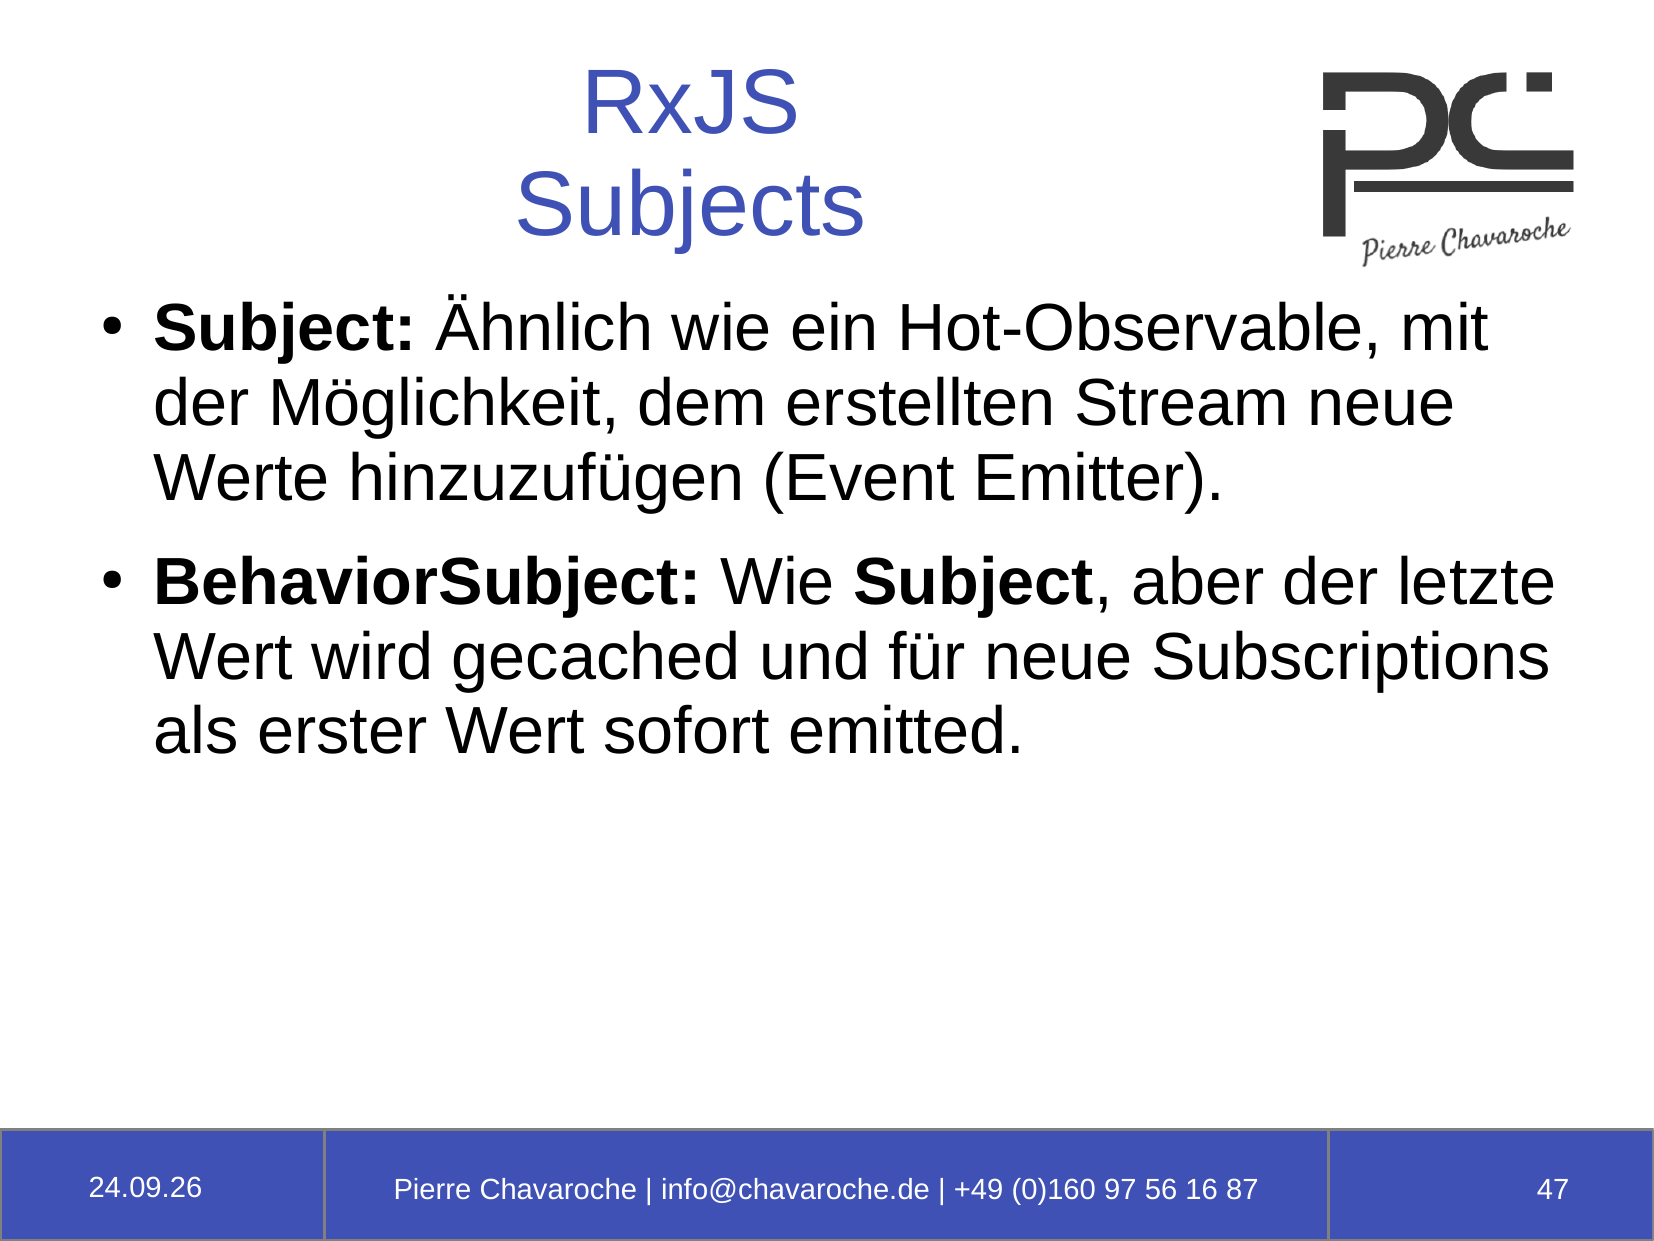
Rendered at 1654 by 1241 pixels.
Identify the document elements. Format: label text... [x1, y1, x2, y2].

title RxJS Subjects [82, 49, 1300, 257]
picture [1307, 29, 1589, 311]
list Subject: Ähnlich wie ein Hot-Observable, mit der Möglichkeit, dem erstellten Stream neue Werte hinzuzufügen (Event Emitter). BehaviorSubject: Wie Subject, aber der letzte Wert wird gecached und für neue Subscriptions als erster Wert sofort emitted. [82, 290, 1571, 1109]
